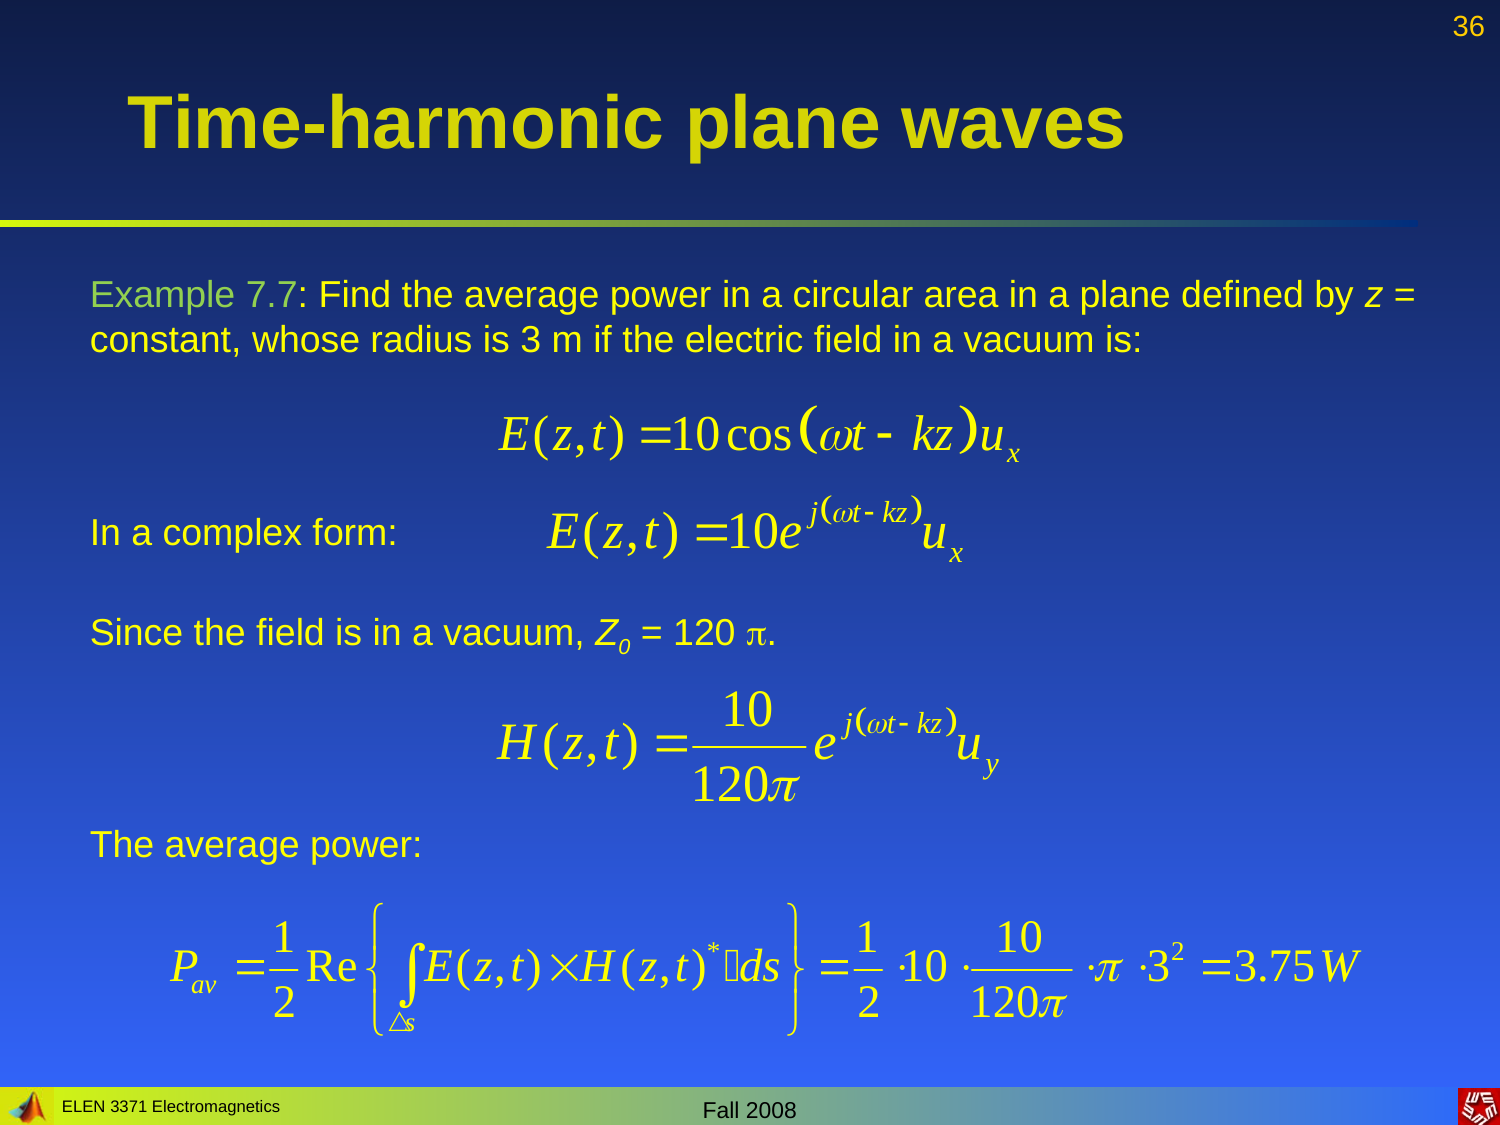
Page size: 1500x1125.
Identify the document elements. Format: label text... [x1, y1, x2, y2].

chart [161, 895, 1375, 1044]
chart [489, 395, 1029, 480]
text_box Since the field is in a vacuum, Z0 = 120 . [74, 599, 1375, 667]
picture [0, 1087, 54, 1125]
text_box In a complex form: [74, 499, 475, 561]
picture [1458, 1088, 1500, 1125]
chart [487, 676, 1009, 813]
chart [537, 487, 976, 576]
title Time-harmonic plane waves [112, 37, 1388, 201]
text_box Example 7.7: Find the average power in a circular area in a plane defined by z = constant, whose radius is 3 m if the electric field in a vacuum is: [75, 262, 1438, 368]
text_box The average power: [74, 812, 488, 873]
